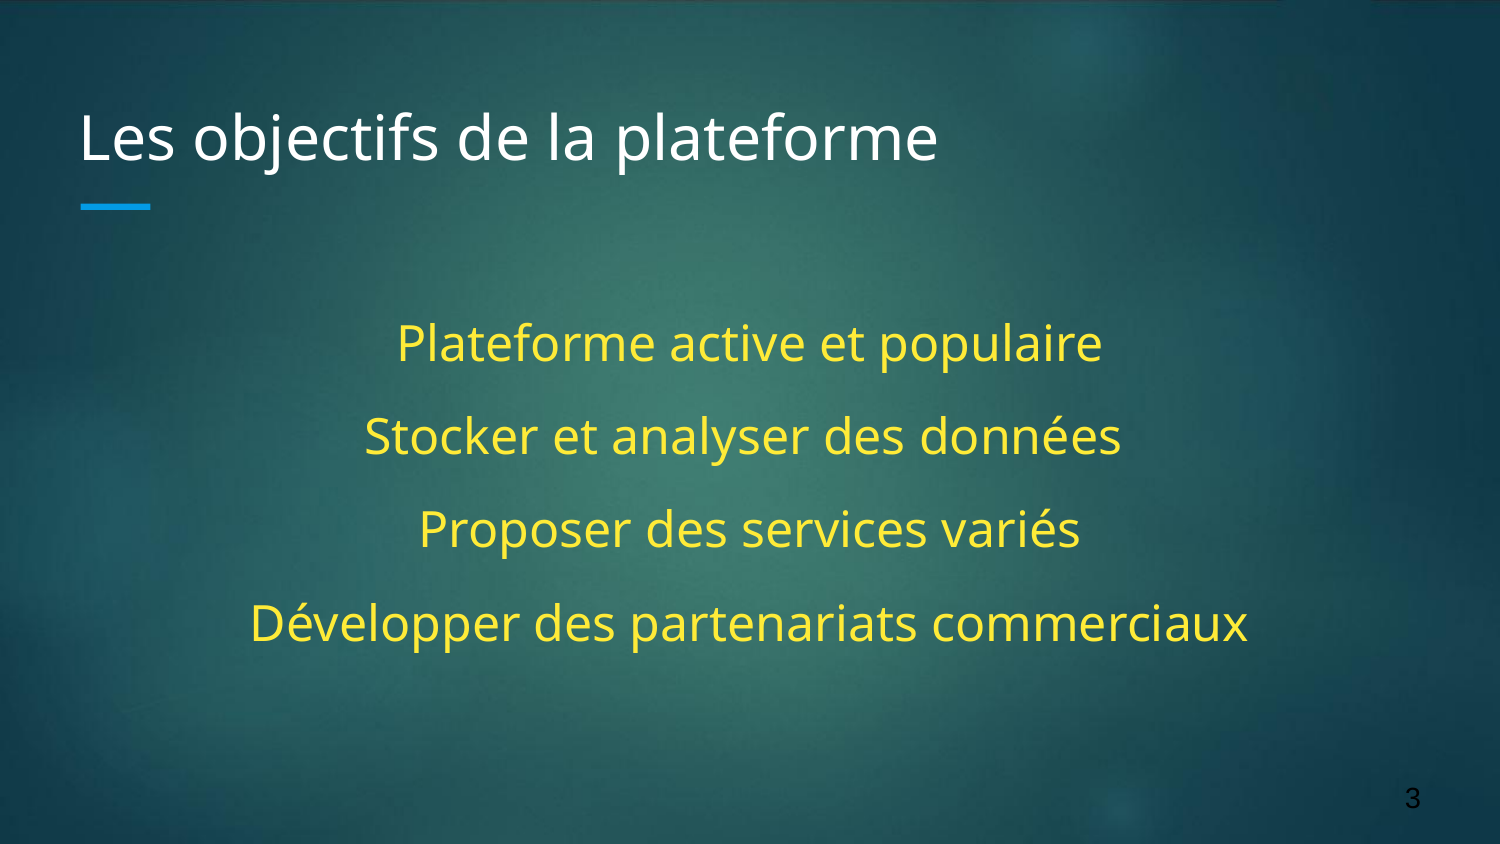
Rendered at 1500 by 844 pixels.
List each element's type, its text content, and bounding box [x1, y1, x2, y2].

picture [0, 0, 1500, 844]
title Les objectifs de la plateforme [63, 75, 1437, 188]
slide_number <number> [1389, 764, 1480, 830]
list Plateforme active et populaire Stocker et analyser des données Proposer des services variés Développer des partenariats commerciaux [63, 296, 1437, 725]
